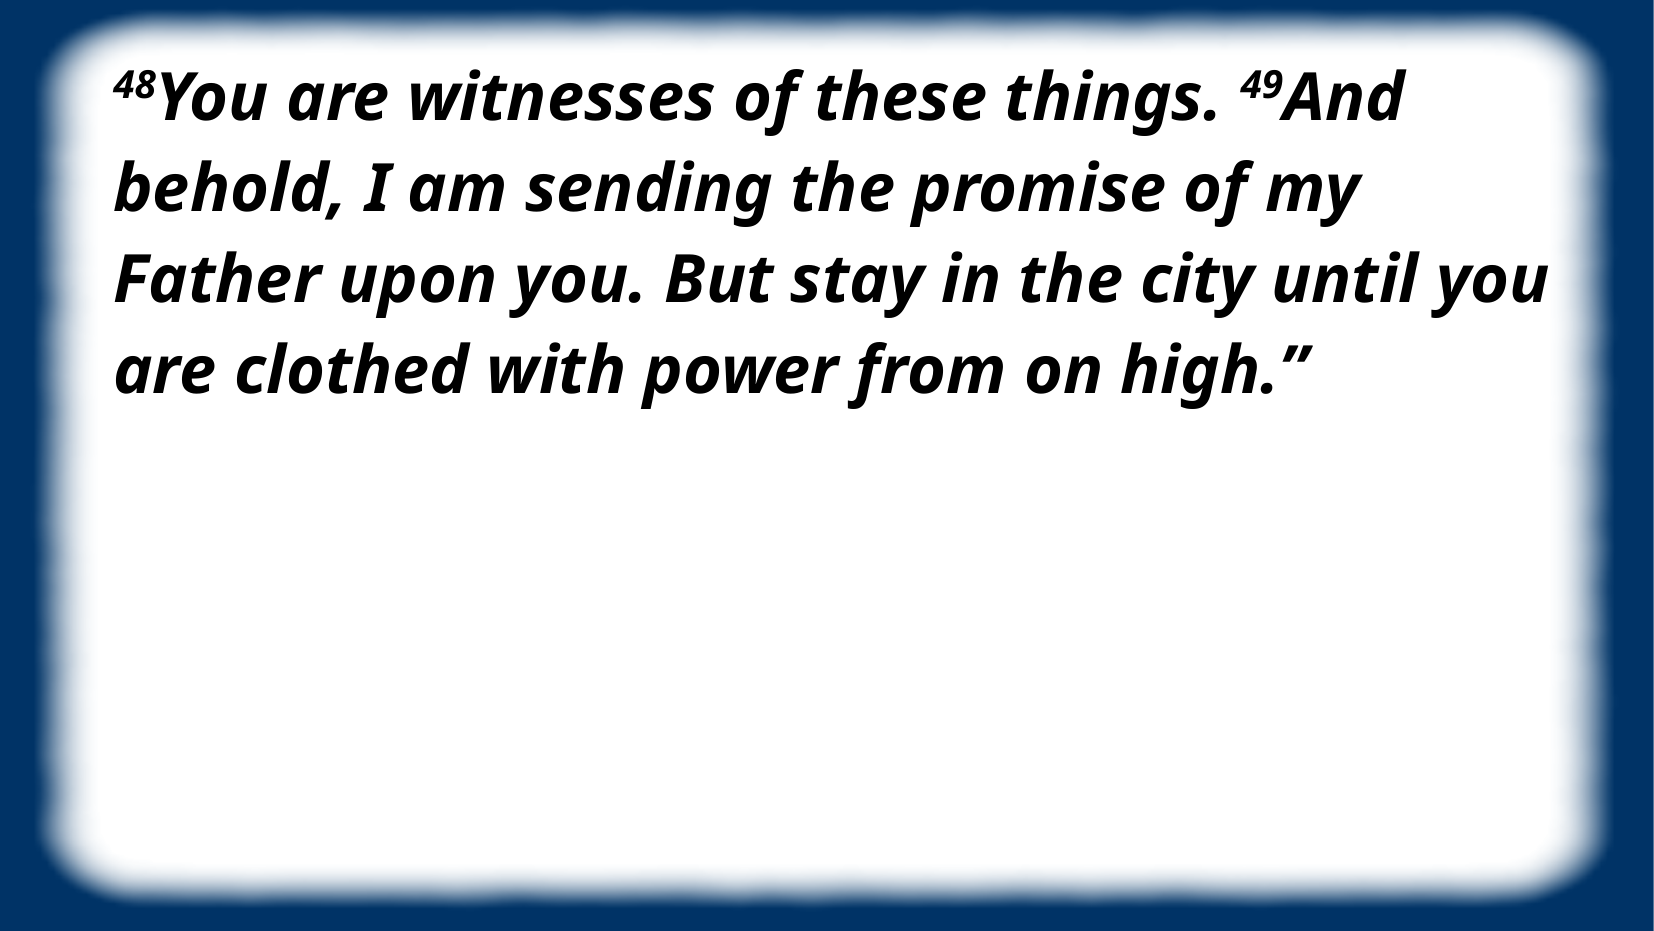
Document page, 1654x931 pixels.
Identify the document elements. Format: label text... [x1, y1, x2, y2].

text_box 48You are witnesses of these things. 49And behold, I am sending the promise of my Father upon you. But stay in the city until you are clothed with power from on high.” [98, 42, 1569, 421]
picture [0, 0, 1654, 931]
